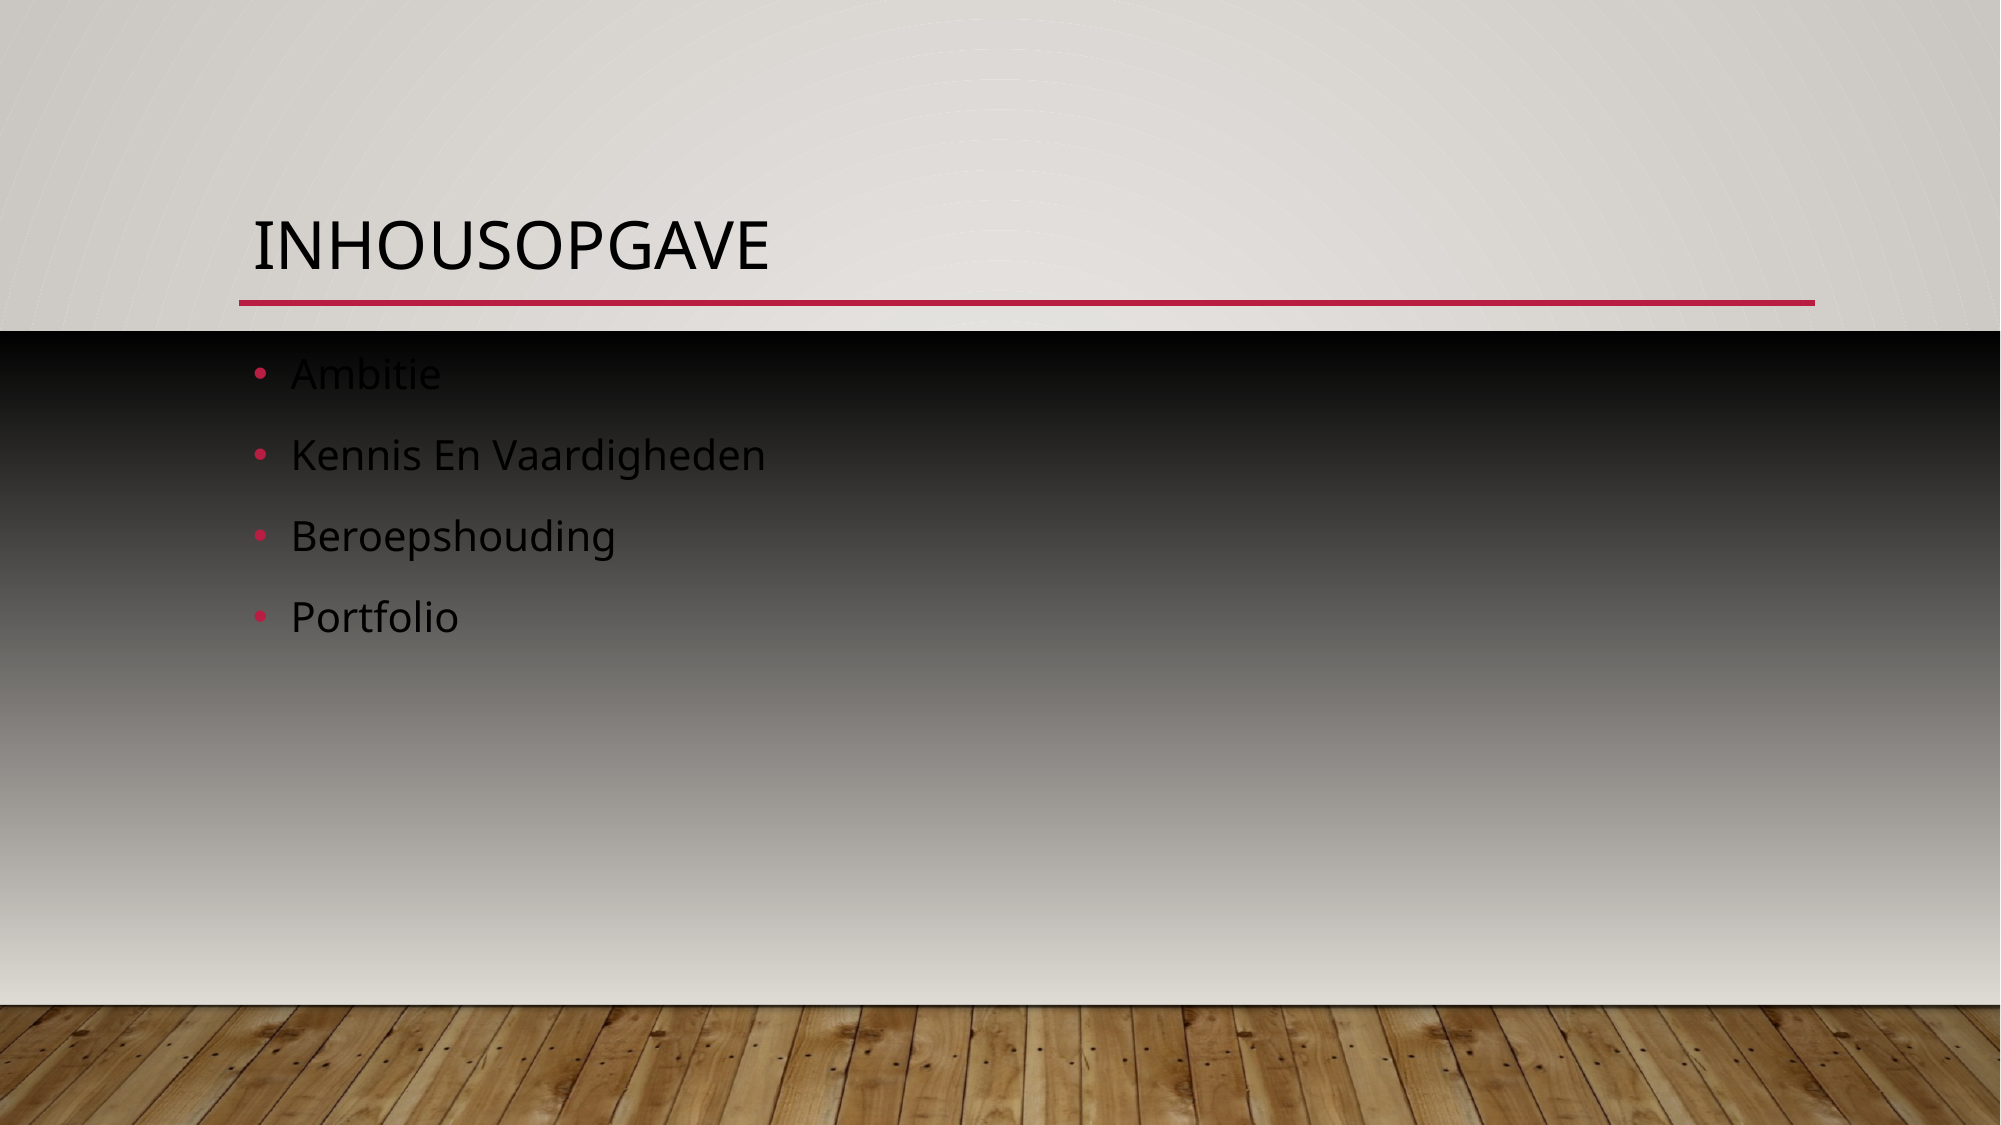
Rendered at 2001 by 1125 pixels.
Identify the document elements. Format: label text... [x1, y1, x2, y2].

list Ambitie Kennis En Vaardigheden Beroepshouding Portfolio [238, 330, 1814, 897]
title Inhousopgave [238, 131, 1814, 305]
